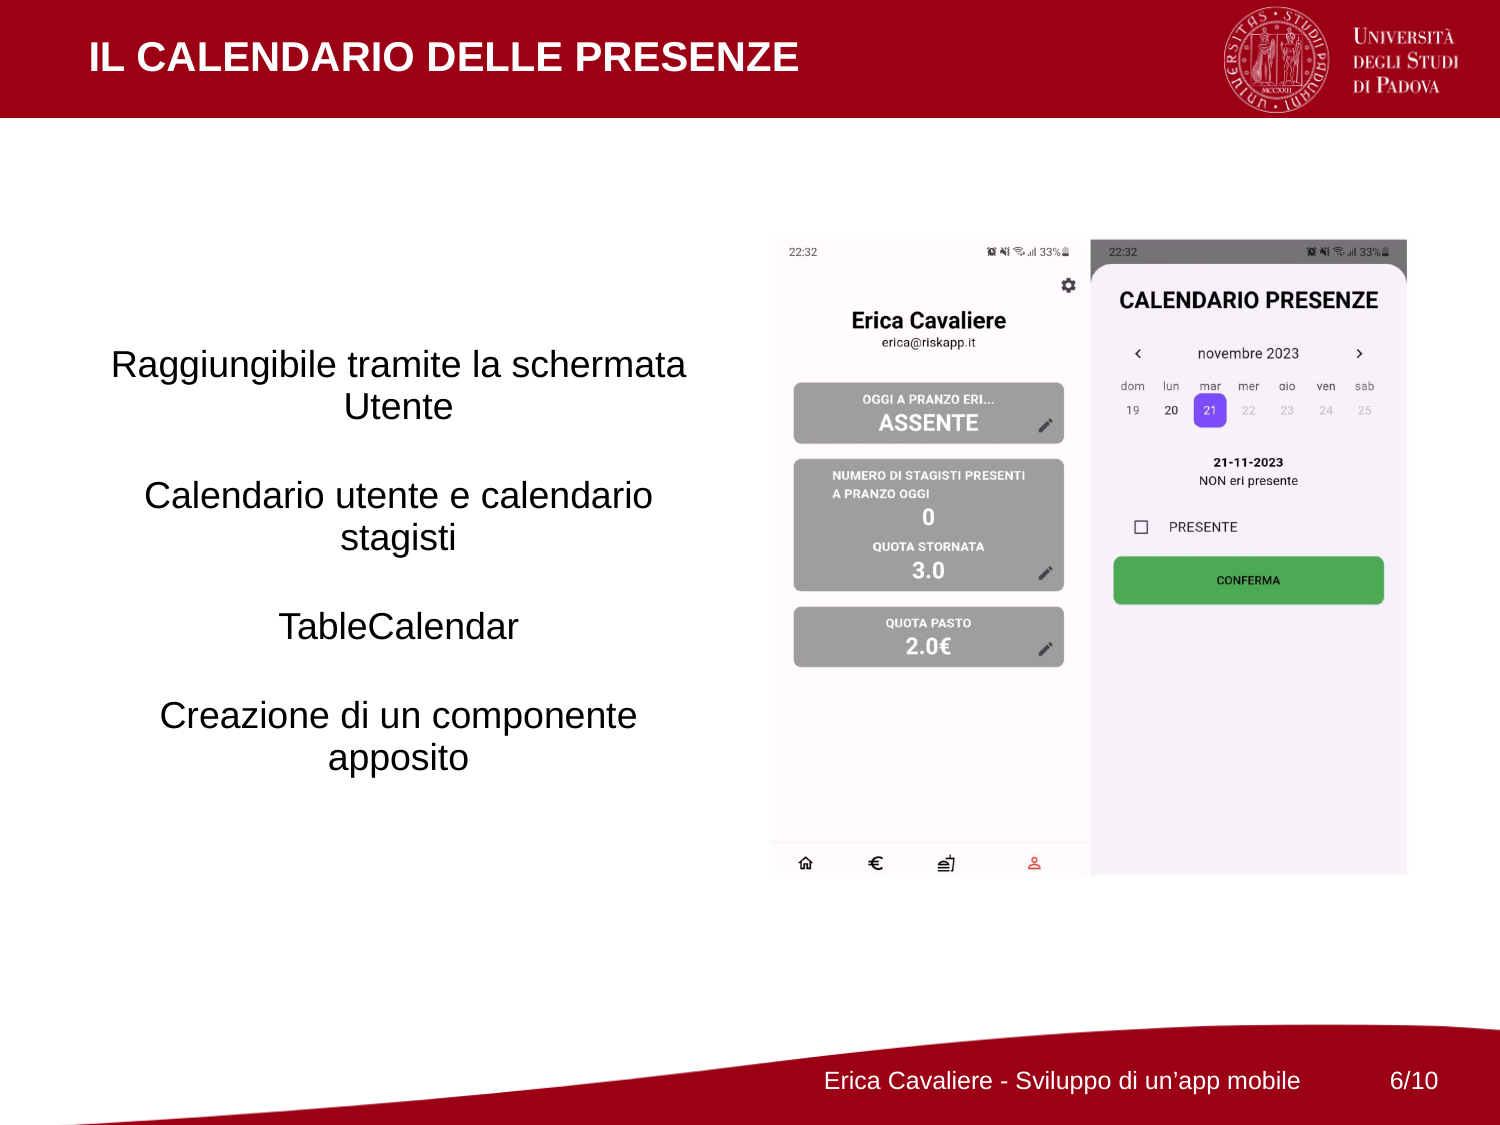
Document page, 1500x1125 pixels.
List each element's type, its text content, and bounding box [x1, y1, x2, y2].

text_box 6/10 [1328, 1033, 1500, 1125]
title IL CALENDARIO DELLE PRESENZE [75, 0, 931, 117]
text_box Raggiungibile tramite la schermata Utente Calendario utente e calendario stagisti TableCalendar Creazione di un componente apposito [88, 236, 709, 886]
picture [1, 1019, 1500, 1125]
picture [0, 0, 1500, 118]
picture [767, 236, 1410, 879]
text_box Erica Cavaliere - Sviluppo di un’app mobile [797, 1033, 1328, 1125]
